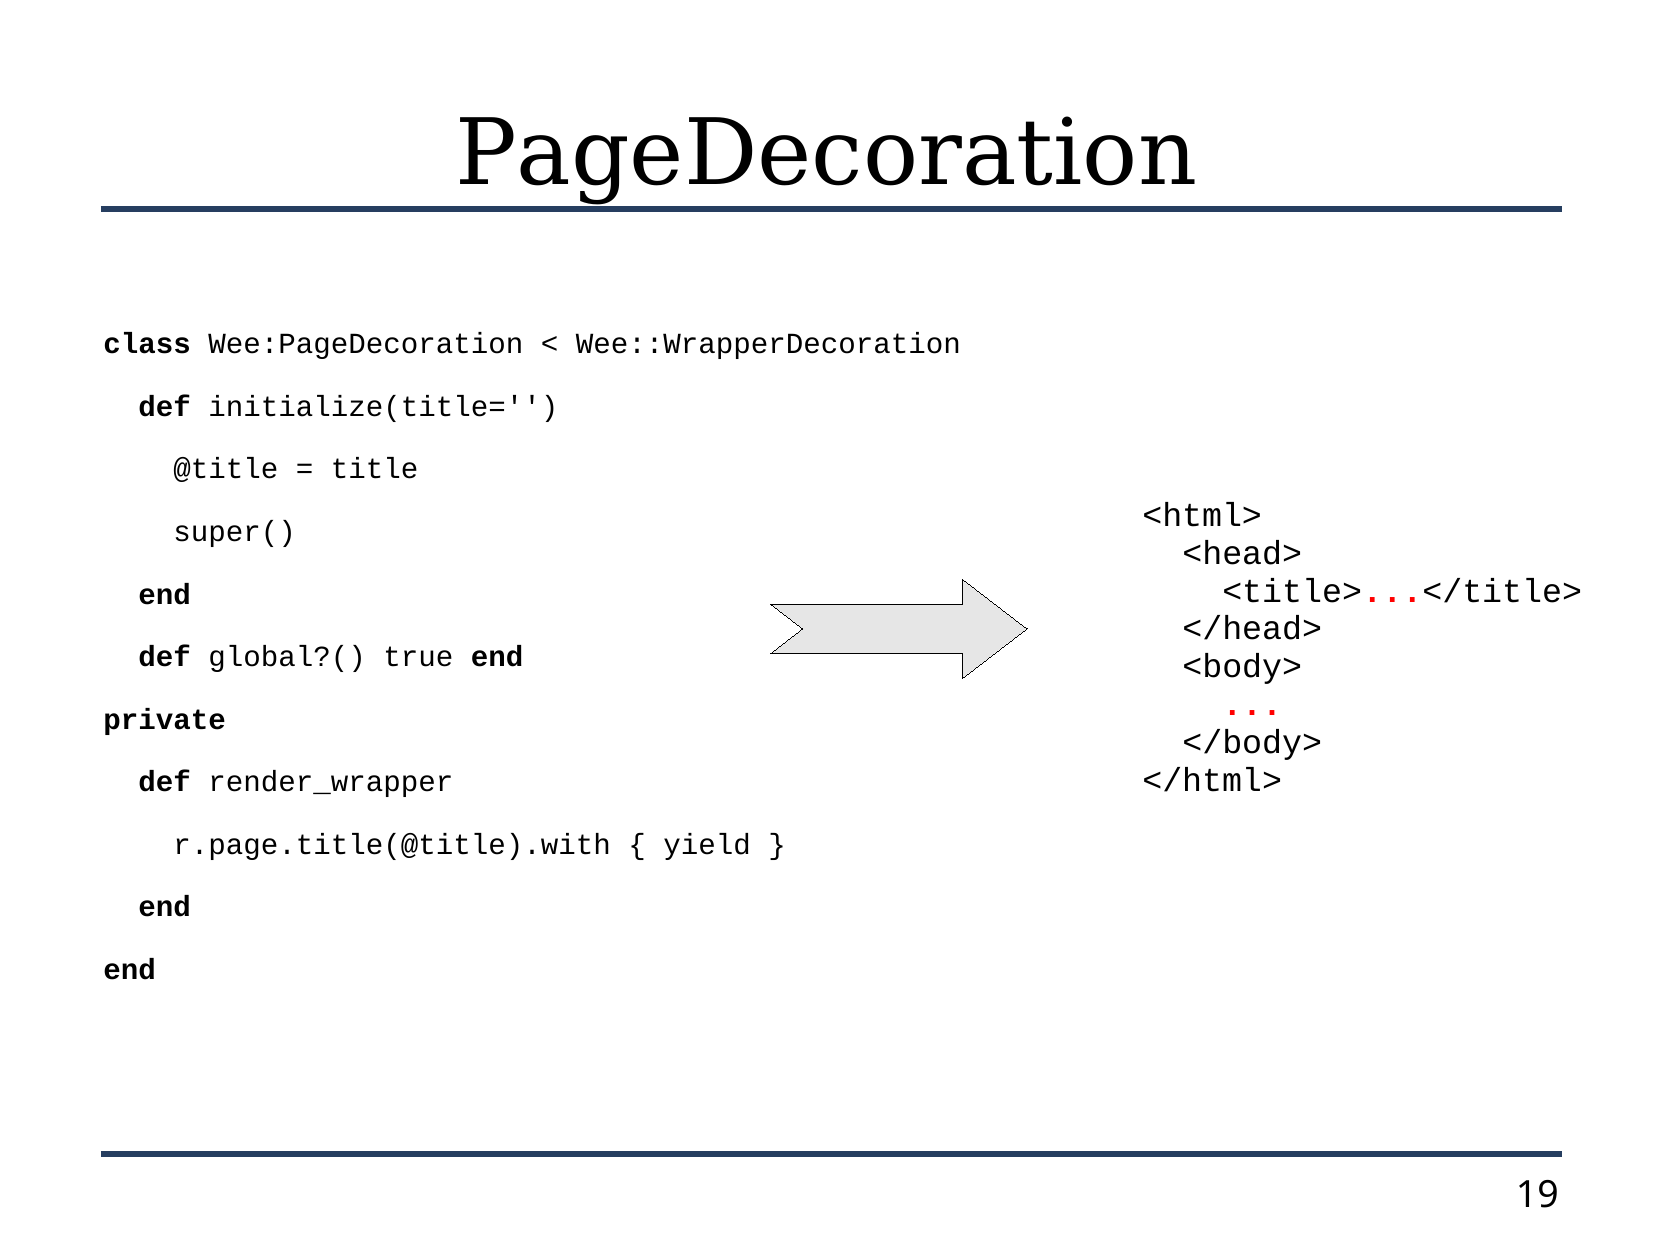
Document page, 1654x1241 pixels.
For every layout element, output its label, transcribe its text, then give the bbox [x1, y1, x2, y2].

text_box <html> <head> <title>...</title> </head> <body> ... </body> </html> [1142, 499, 1583, 802]
list class Wee:PageDecoration < Wee::WrapperDecoration def initialize(title='') @title = title super() end def global?() true end private def render_wrapper r.page.title(@title).with { yield } end end [85, 329, 983, 1005]
text_box [770, 579, 1028, 679]
title PageDecoration [82, 49, 1571, 257]
